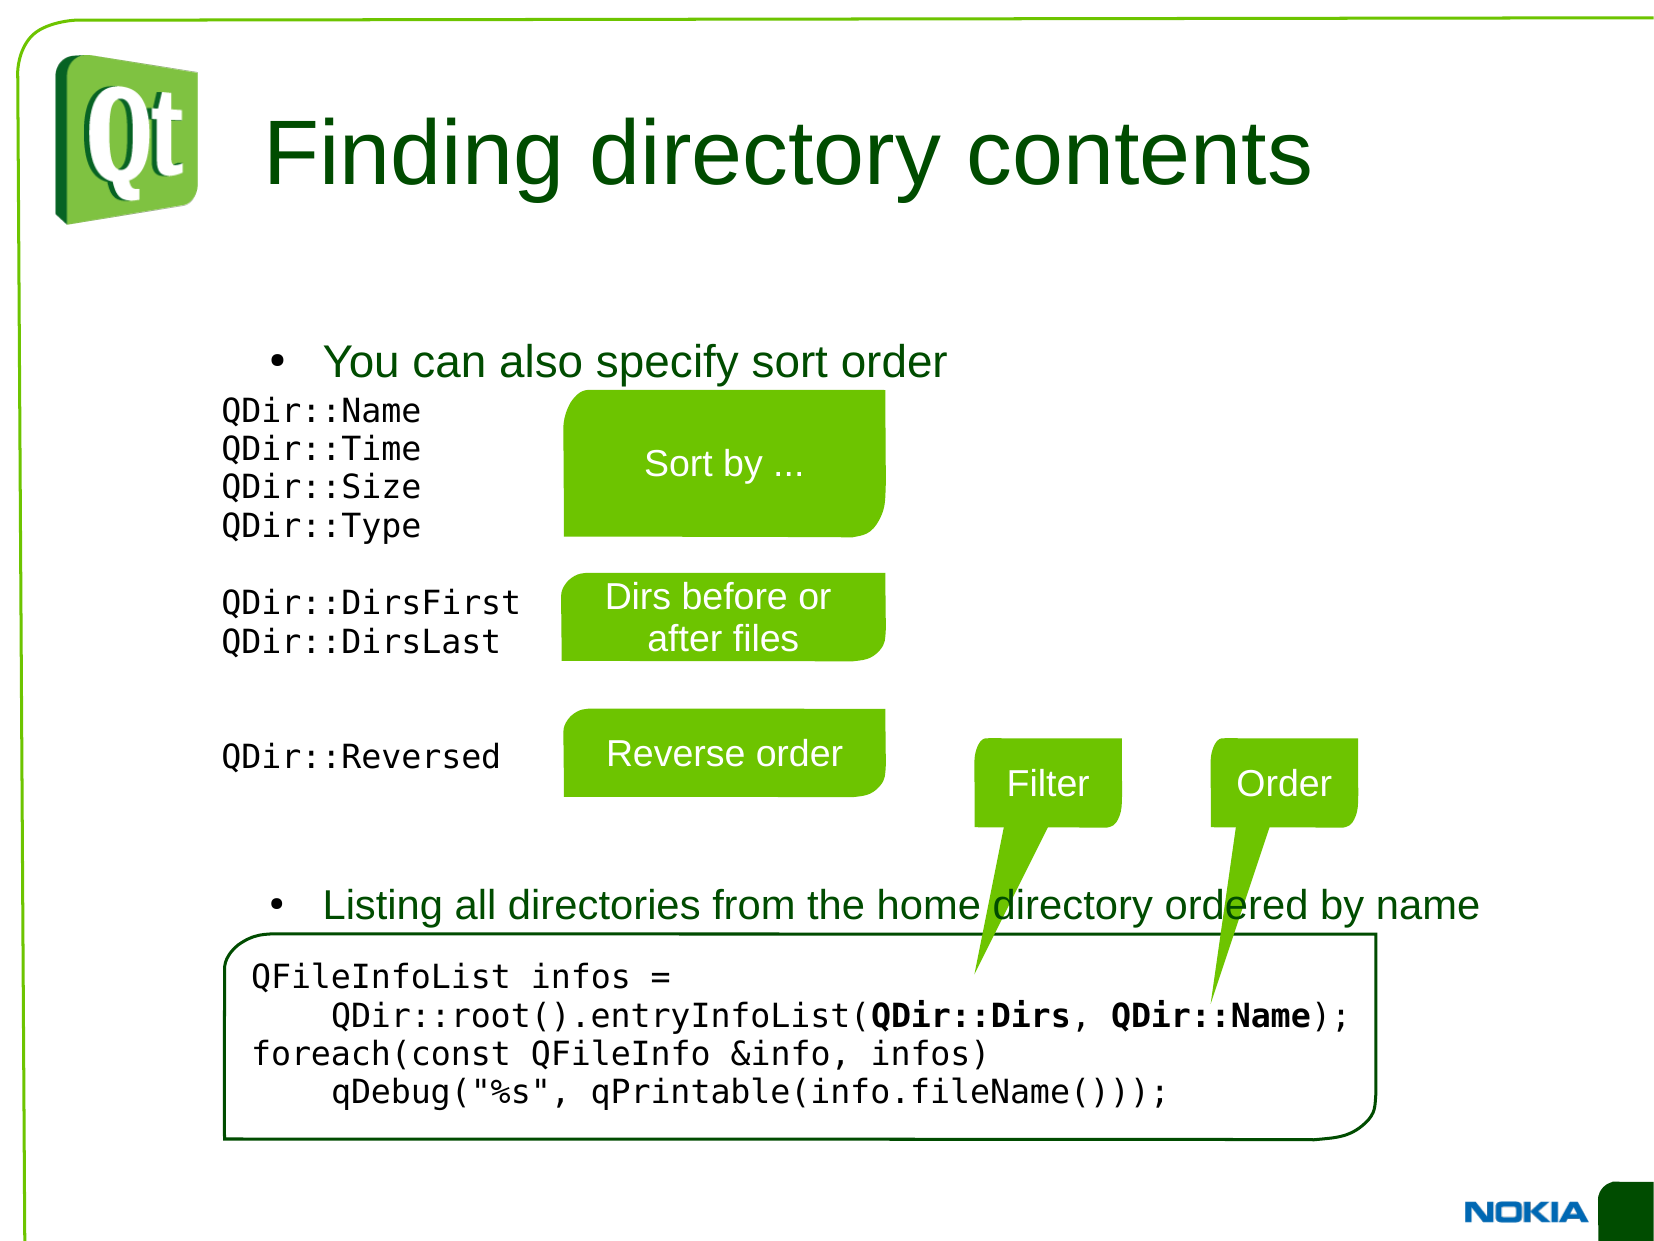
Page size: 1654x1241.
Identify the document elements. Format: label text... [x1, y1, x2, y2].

list You can also specify sort order Listing all directories from the home directory ordered by name [251, 336, 1571, 1100]
text_box QFileInfoList infos = QDir::root().entryInfoList(QDir::Dirs, QDir::Name); foreach(const QFileInfo &info, infos) qDebug("%s", qPrintable(info.fileName())); [236, 950, 1366, 1120]
picture [55, 55, 198, 225]
picture [1465, 1201, 1589, 1223]
text_box QDir::Name QDir::Time QDir::Size QDir::Type QDir::DirsFirst QDir::DirsLast QDir::Reversed [206, 383, 251, 784]
title Finding directory contents [251, 49, 1327, 257]
